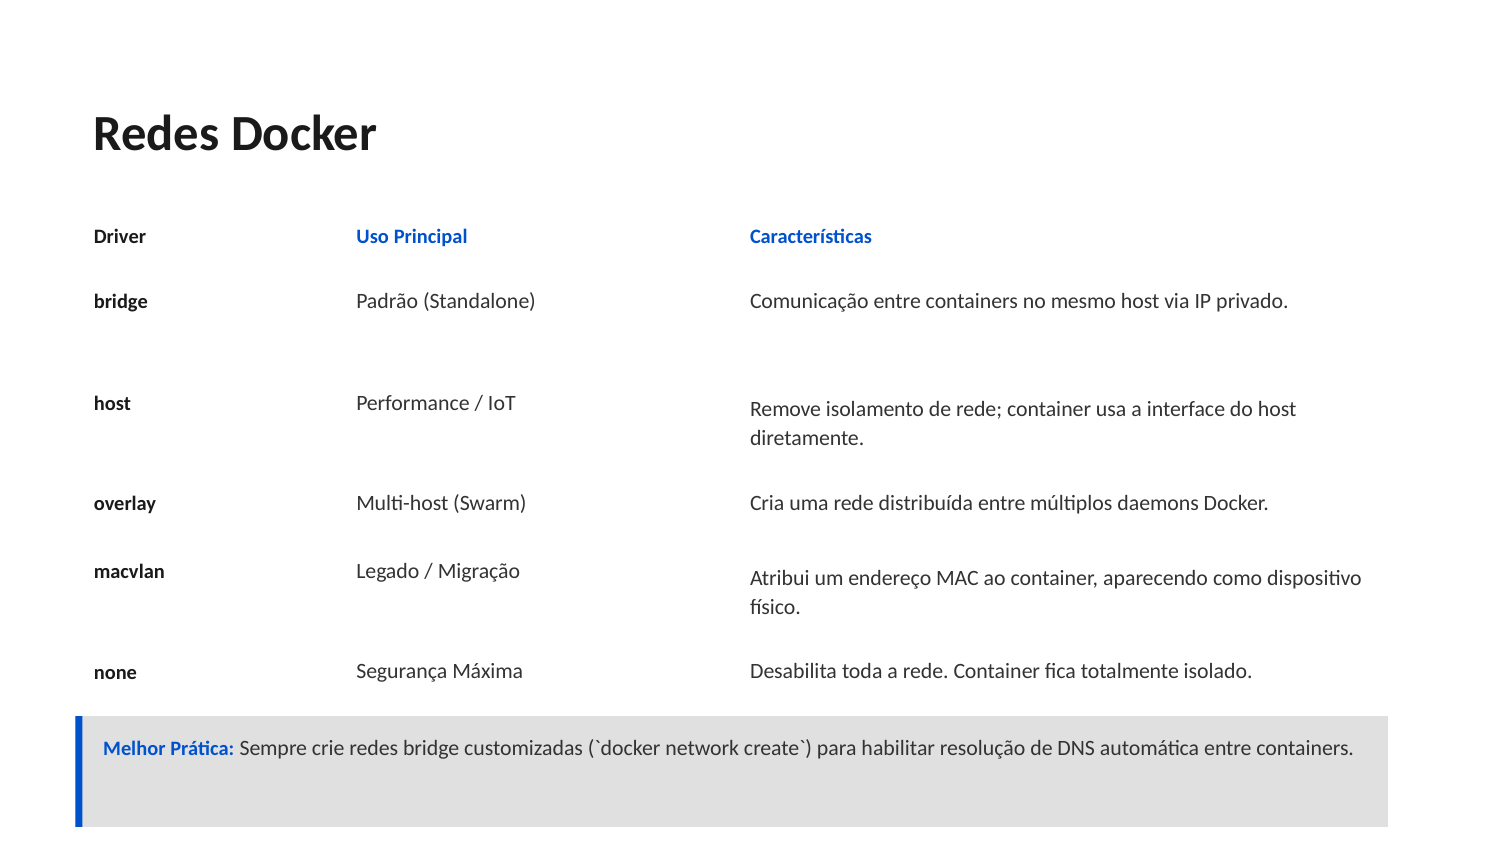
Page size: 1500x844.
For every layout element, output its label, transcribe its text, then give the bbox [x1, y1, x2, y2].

text_box overlay [93, 471, 356, 530]
text_box Multi-host (Swarm) [356, 471, 750, 530]
text_box Atribui um endereço MAC ao container, aparecendo como dispositivo físico. [750, 539, 1407, 639]
text_box host [93, 370, 356, 430]
text_box Performance / IoT [356, 370, 750, 430]
text_box Redes Docker [93, 93, 378, 161]
text_box bridge [93, 268, 356, 328]
text_box Driver [93, 217, 356, 268]
text_box Legado / Migração [356, 539, 750, 598]
text_box Melhor Prática: Sempre crie redes bridge customizadas (`docker network create`) para habilitar resolução de DNS automática entre containers. [75, 716, 1388, 775]
text_box Remove isolamento de rede; container usa a interface do host diretamente. [750, 370, 1407, 471]
text_box Segurança Máxima [356, 639, 750, 699]
text_box Uso Principal [356, 217, 750, 268]
text_box Características [750, 217, 1407, 268]
text_box none [93, 639, 356, 699]
text_box Desabilita toda a rede. Container fica totalmente isolado. [750, 639, 1407, 699]
text_box macvlan [93, 539, 356, 598]
text_box Cria uma rede distribuída entre múltiplos daemons Docker. [750, 471, 1407, 530]
text_box [75, 775, 1388, 827]
text_box Padrão (Standalone) [356, 268, 750, 328]
text_box Comunicação entre containers no mesmo host via IP privado. [750, 268, 1407, 328]
